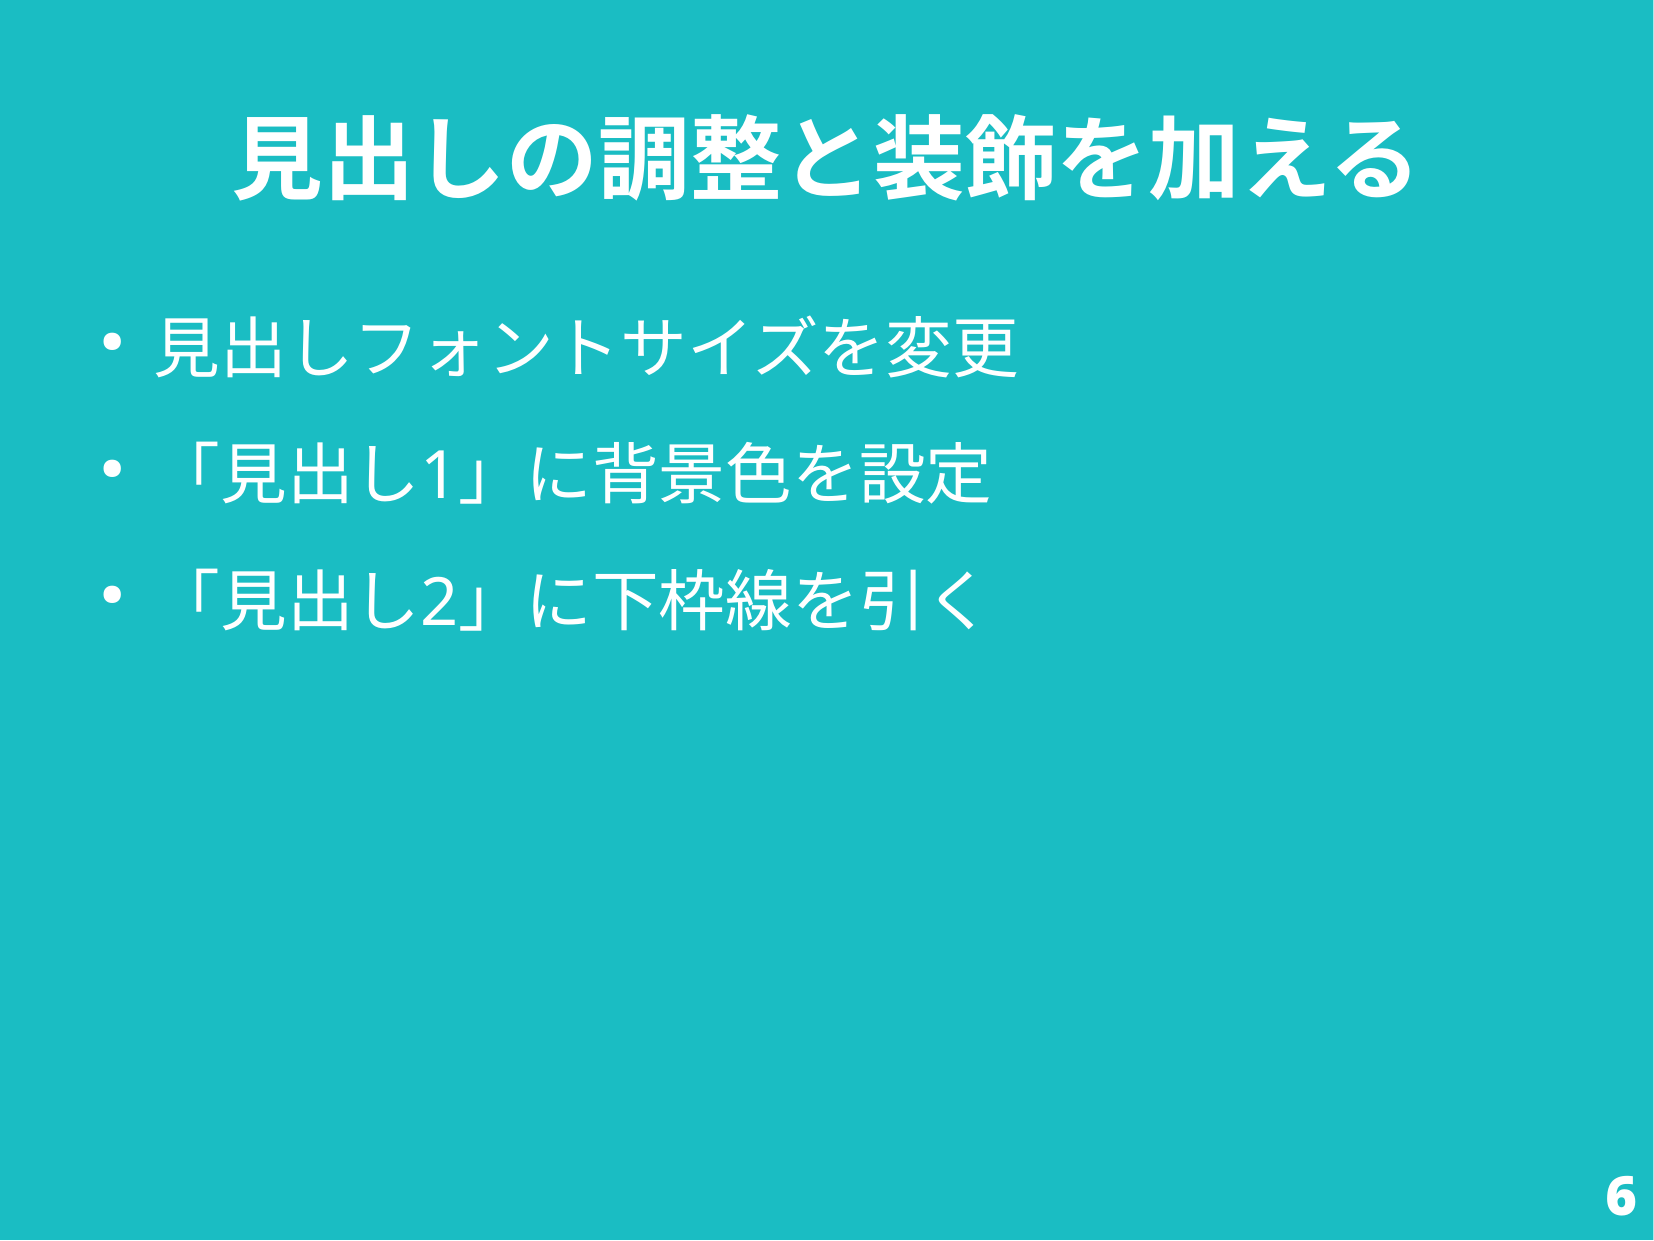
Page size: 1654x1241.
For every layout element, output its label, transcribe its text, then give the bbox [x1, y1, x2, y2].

list 見出しフォントサイズを変更 「見出し1」に背景色を設定 「見出し2」に下枠線を引く [82, 295, 1571, 1063]
title 見出しの調整と装飾を加える [82, 49, 1571, 257]
